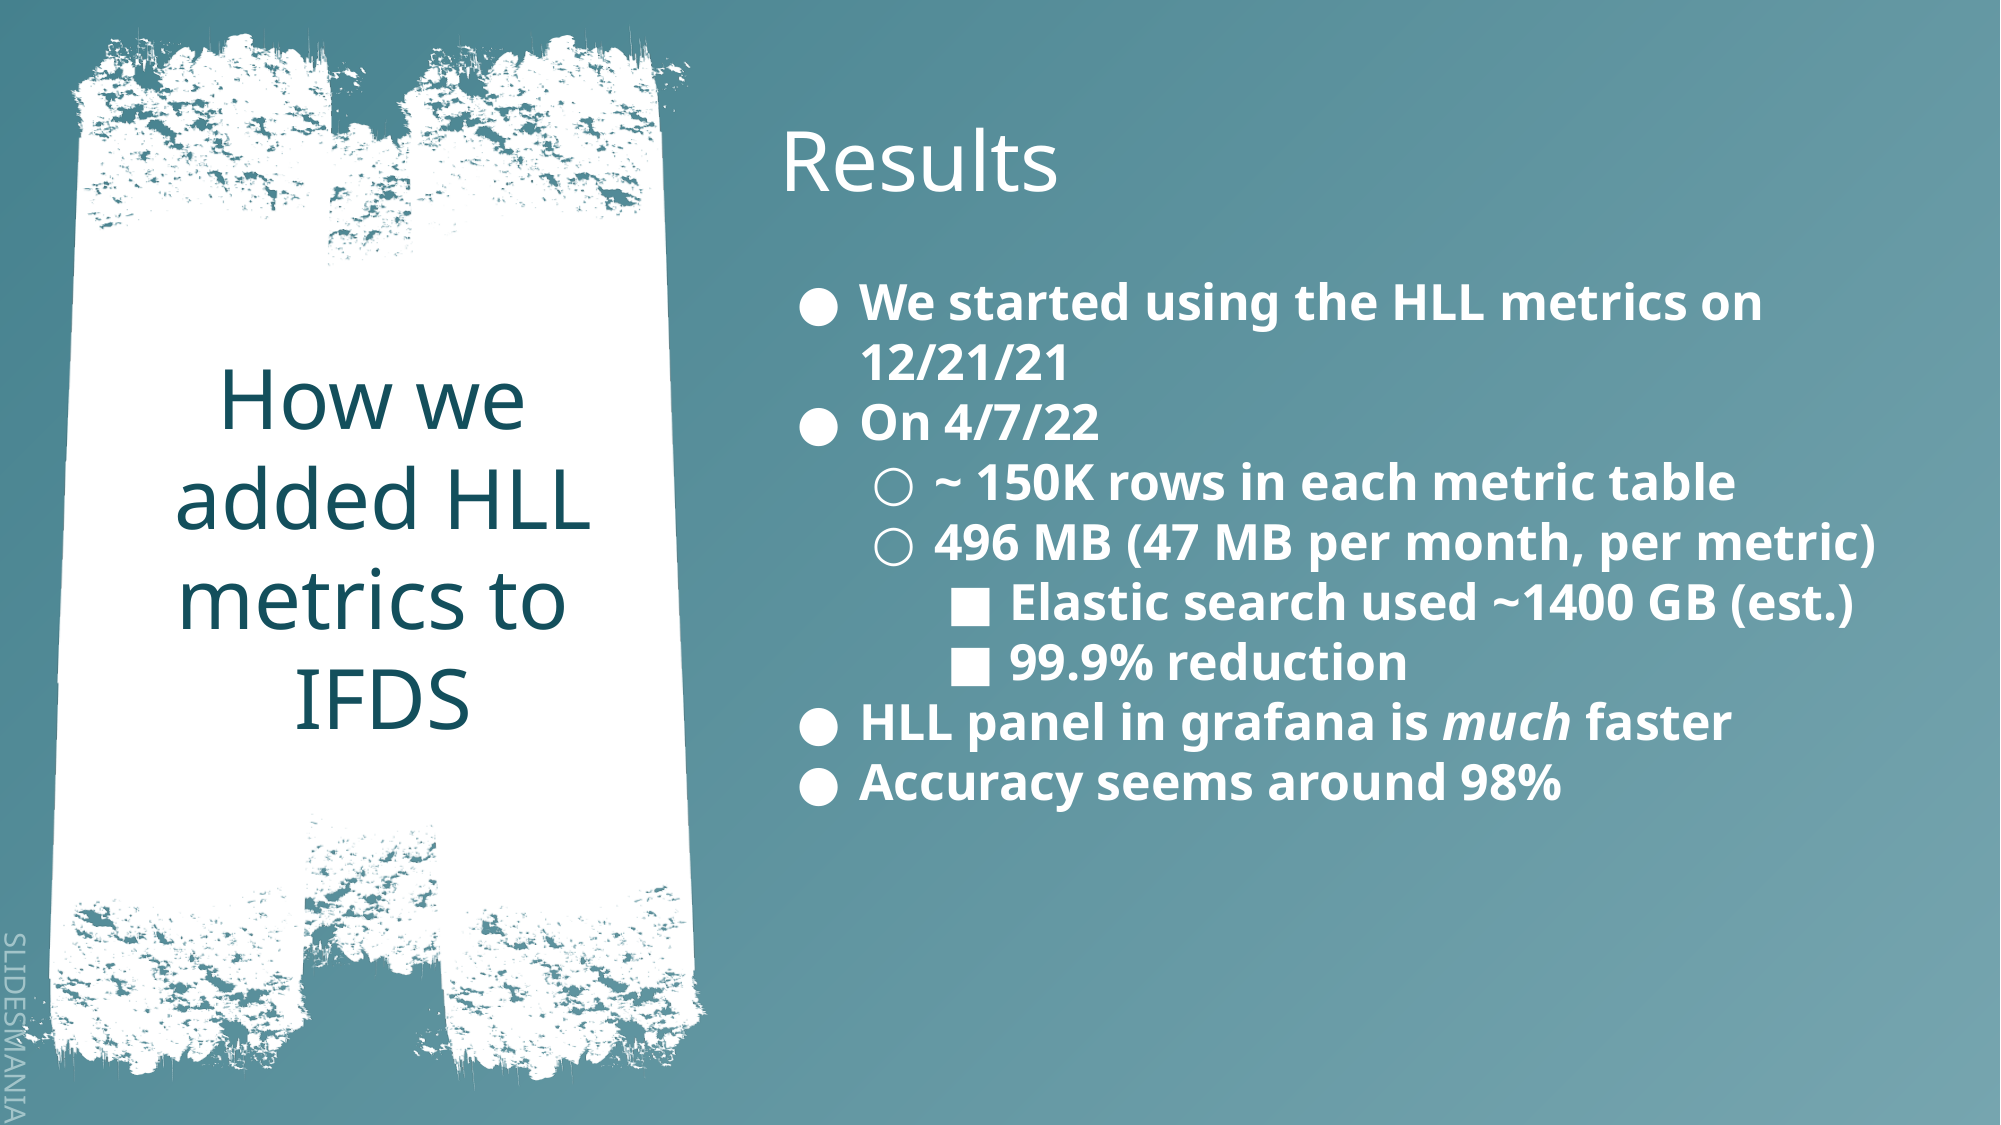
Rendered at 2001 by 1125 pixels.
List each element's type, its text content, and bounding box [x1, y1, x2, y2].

title How we added HLL metrics to IFDS [83, 162, 684, 931]
list We started using the HLL metrics on 12/21/21 On 4/7/22 ~ 150K rows in each metric table 496 MB (47 MB per month, per metric) Elastic search used ~1400 GB (est.) 99.9% reduction HLL panel in grafana is much faster Accuracy seems around 98% [764, 250, 1906, 1089]
picture [16, 23, 708, 1092]
title Results [759, 87, 1993, 214]
